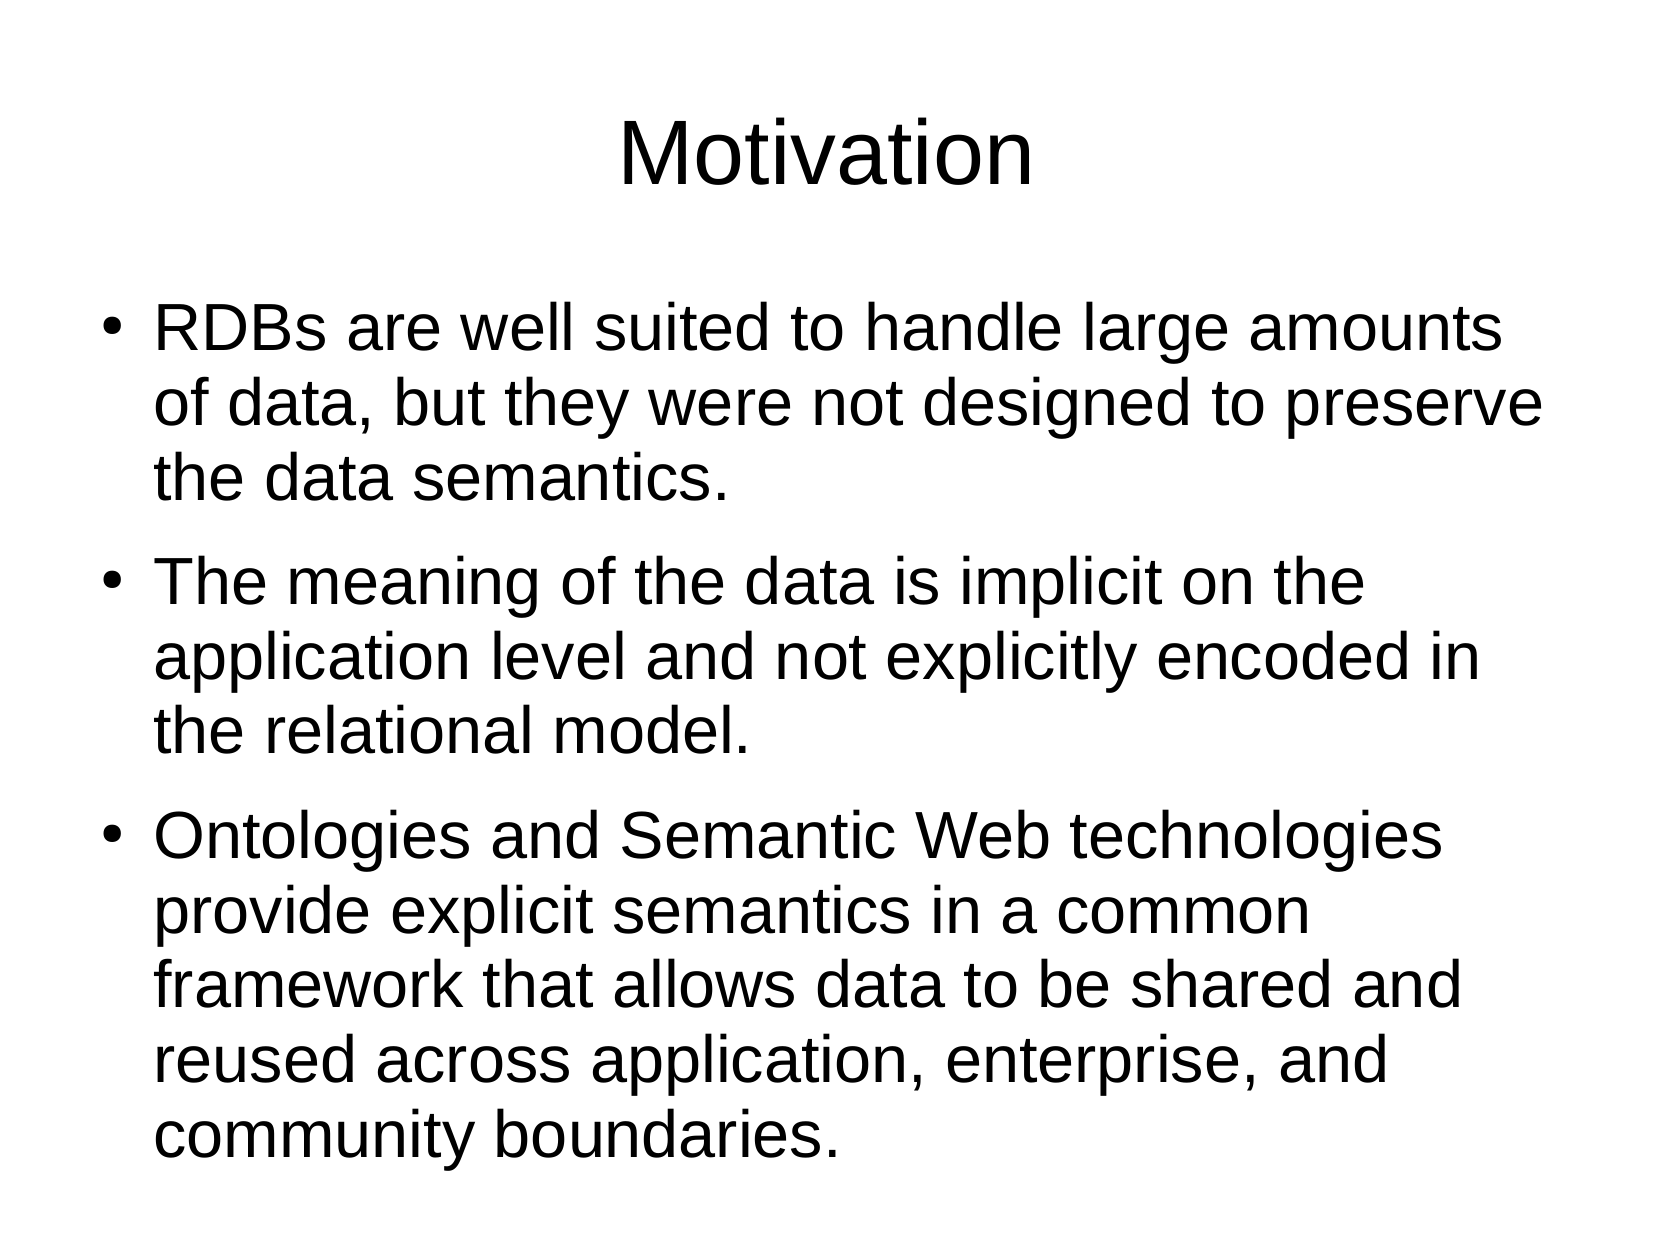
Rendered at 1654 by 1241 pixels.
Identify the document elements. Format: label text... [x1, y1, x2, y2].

list RDBs are well suited to handle large amounts of data, but they were not designed to preserve the data semantics. The meaning of the data is implicit on the application level and not explicitly encoded in the relational model. Ontologies and Semantic Web technologies provide explicit semantics in a common framework that allows data to be shared and reused across application, enterprise, and community boundaries. [82, 290, 1571, 1172]
title Motivation [82, 56, 1571, 250]
